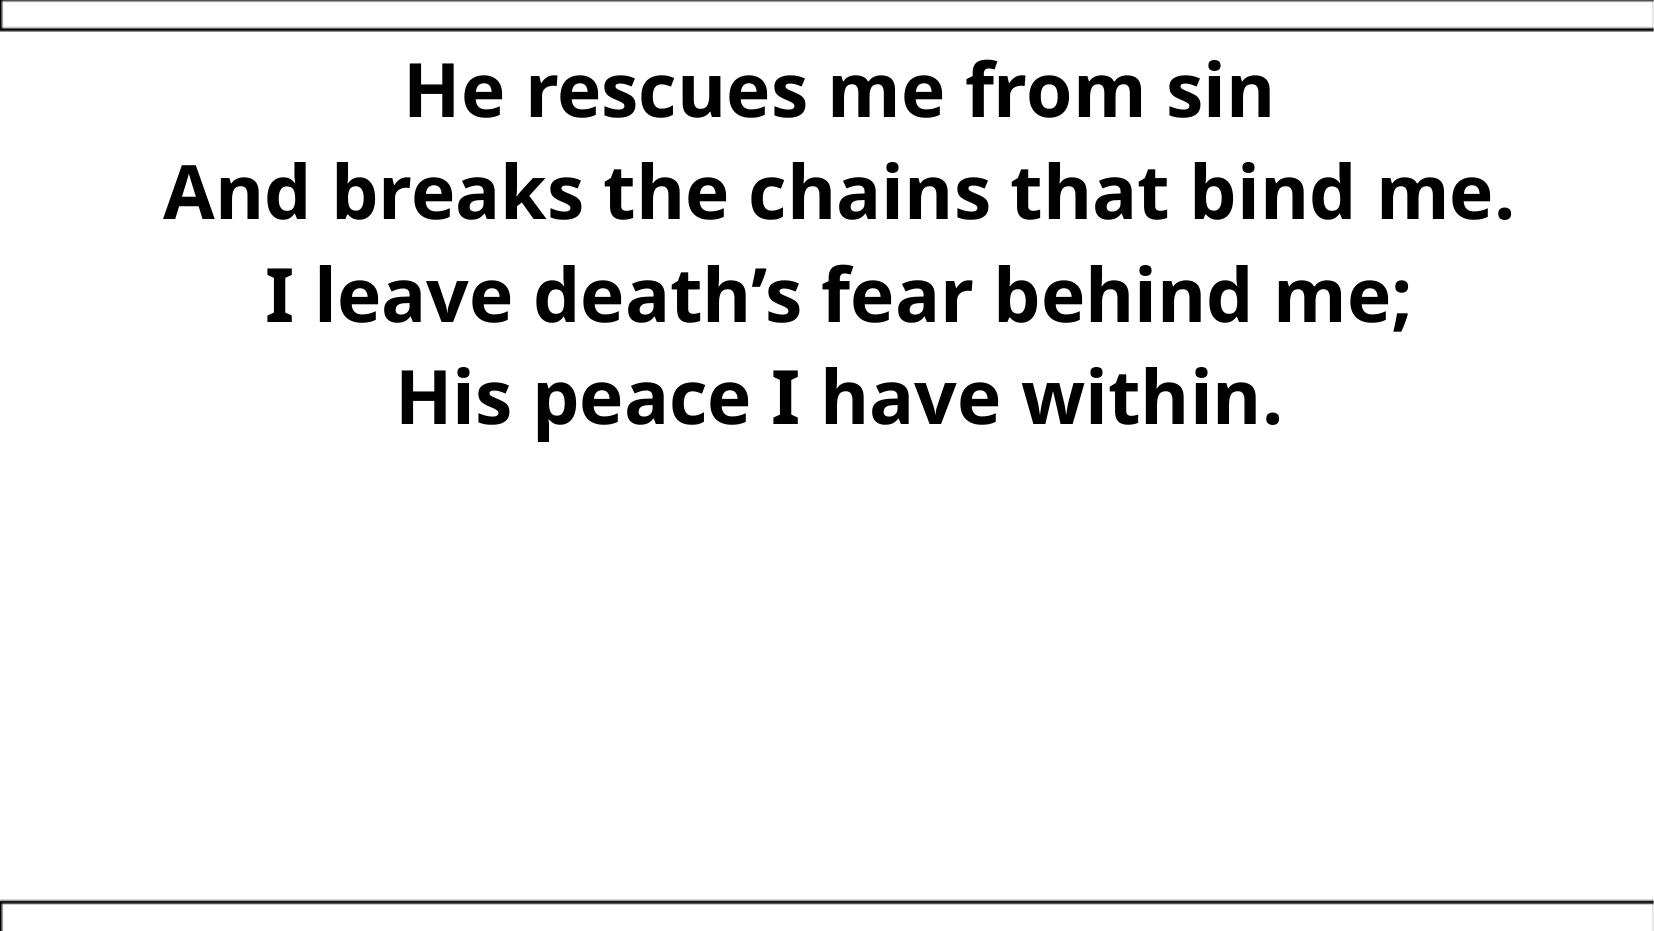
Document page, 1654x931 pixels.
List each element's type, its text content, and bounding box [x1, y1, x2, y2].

picture [0, 0, 1654, 931]
text_box He rescues me from sin And breaks the chains that bind me. I leave death’s fear behind me; His peace I have within. [105, 30, 1576, 445]
